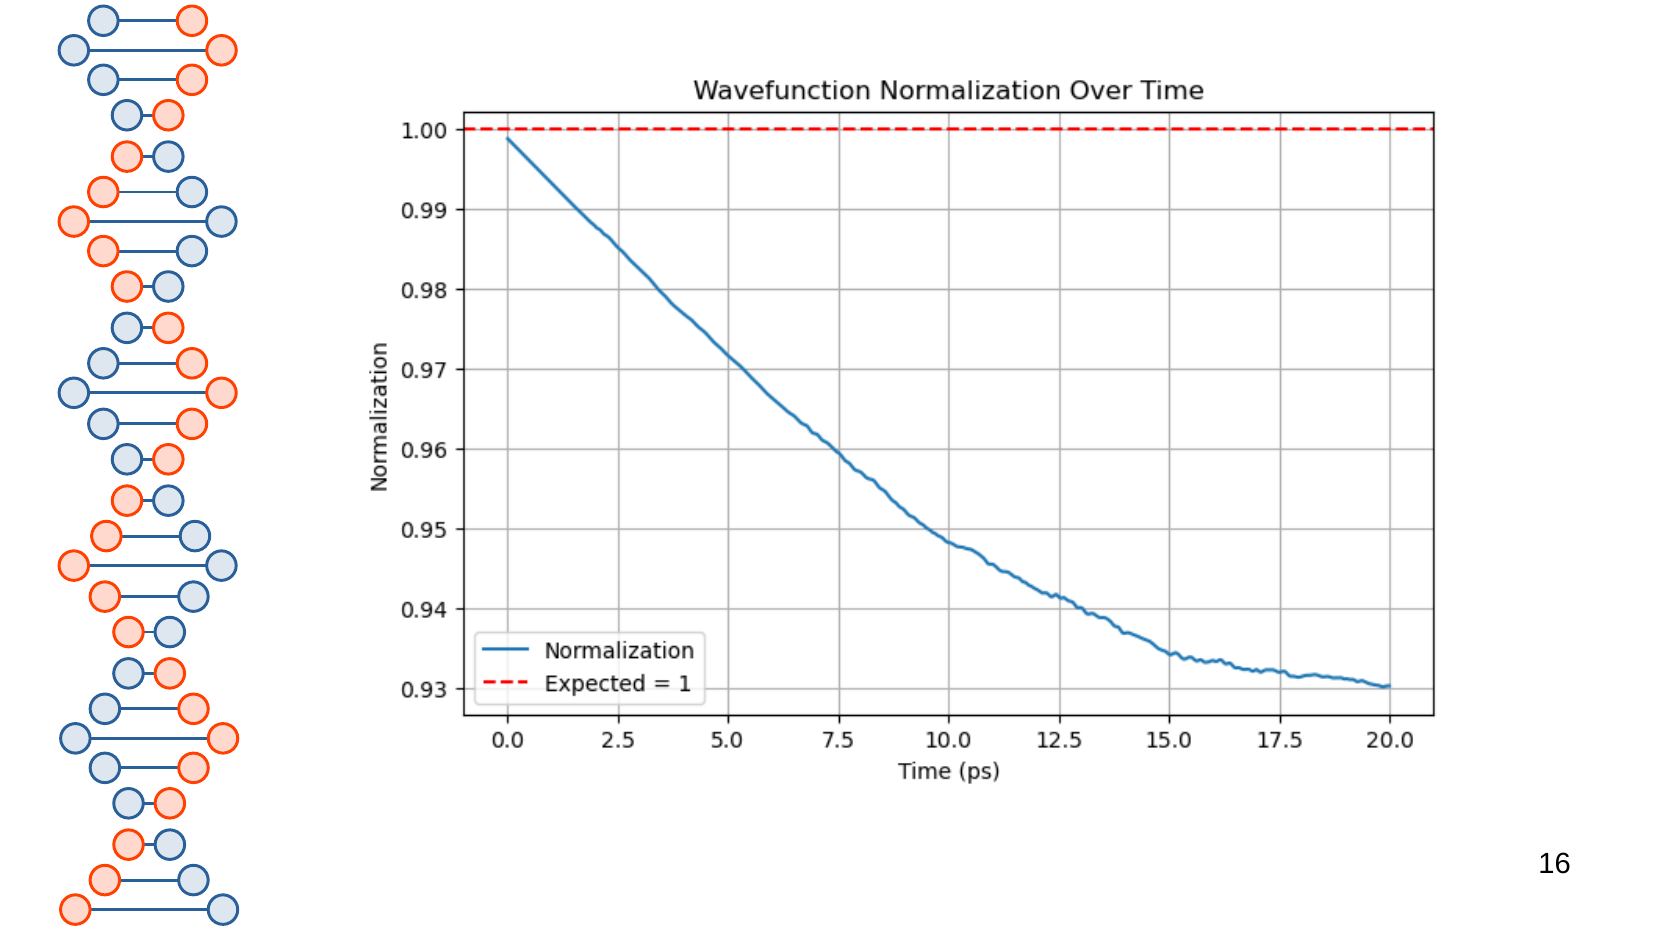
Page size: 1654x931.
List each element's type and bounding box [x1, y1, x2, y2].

picture [354, 65, 1449, 798]
